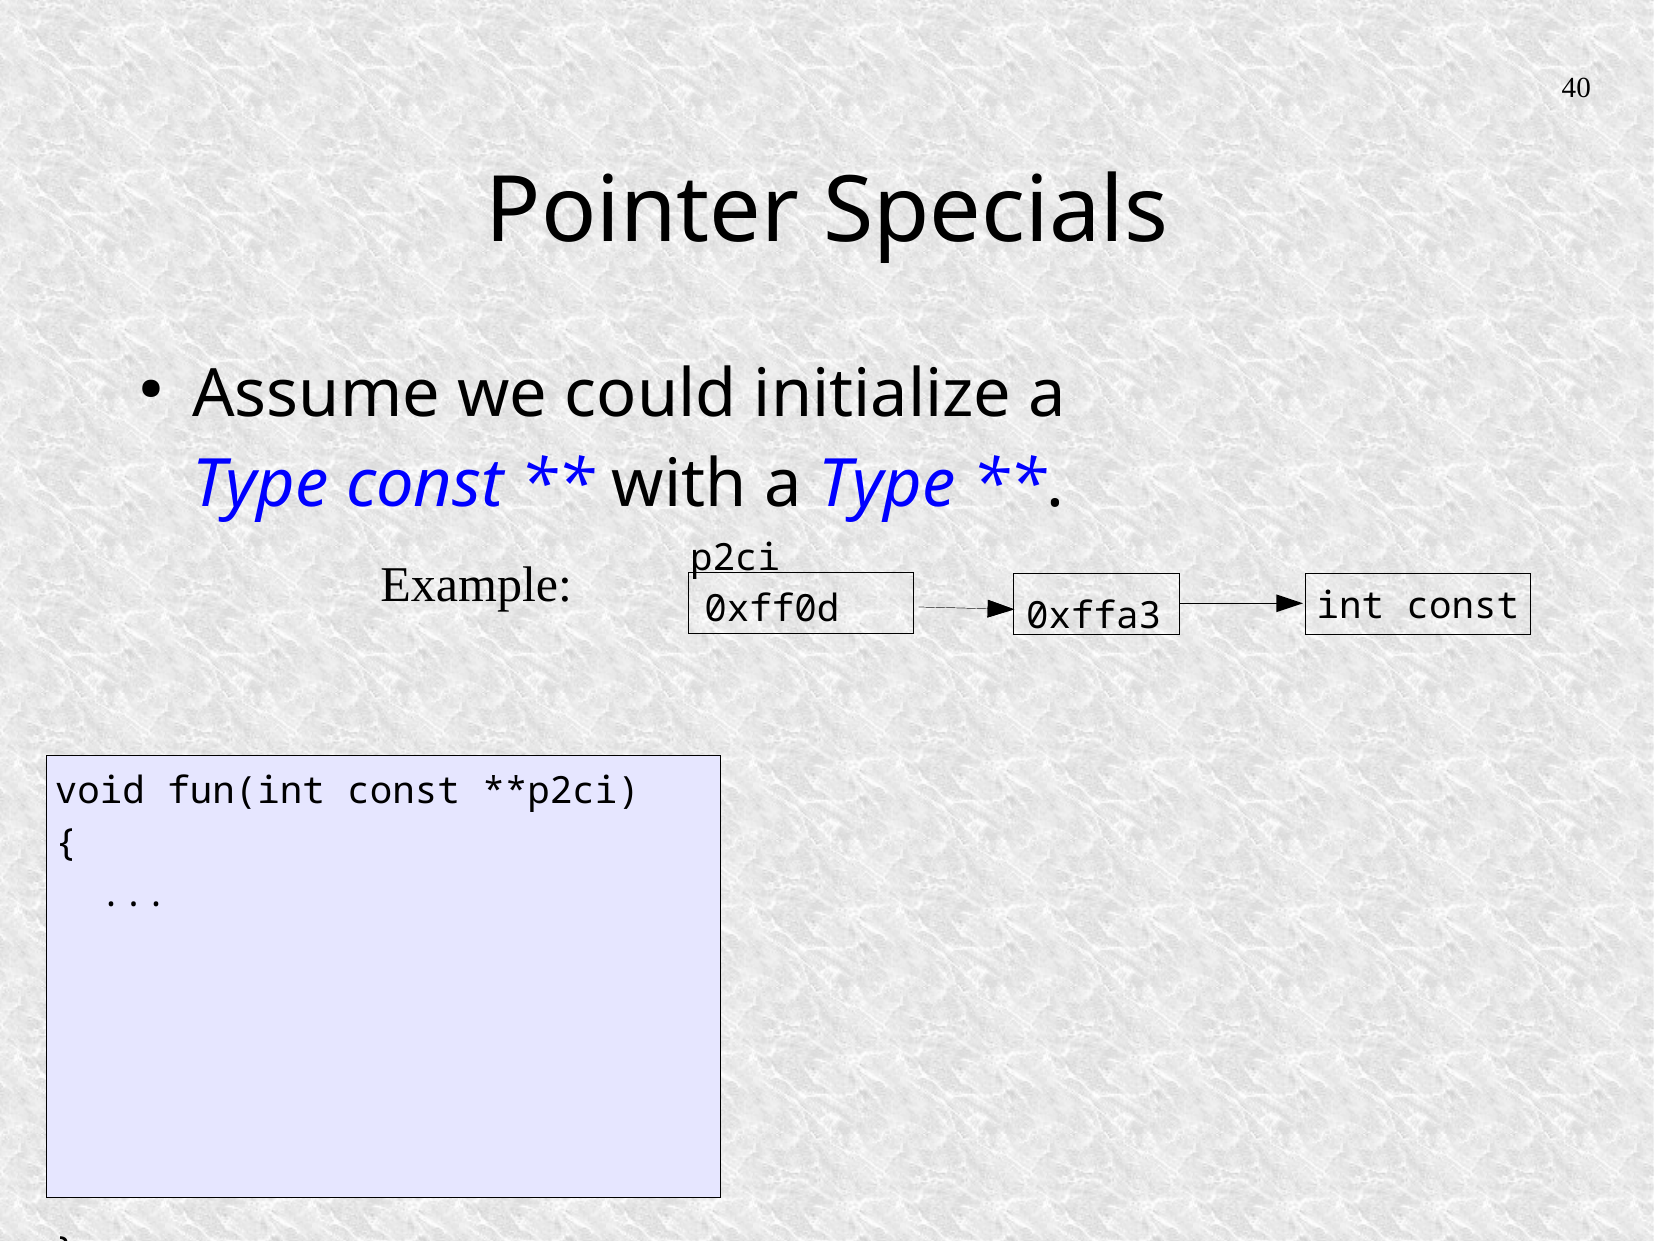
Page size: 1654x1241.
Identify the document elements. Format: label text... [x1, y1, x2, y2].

text_box int const [1305, 573, 1531, 635]
list Assume we could initialize a Type const ** with a Type **. [121, 344, 1534, 965]
picture [0, 0, 1654, 1241]
text_box void fun(int const **p2ci) { ... } [55, 763, 1431, 1212]
title Pointer Specials [121, 102, 1534, 311]
text_box 0xffa3 [1026, 588, 1197, 633]
text_box p2ci [690, 530, 803, 572]
text_box Example: [380, 557, 573, 625]
text_box 0xff0d [704, 581, 840, 626]
text_box [46, 755, 121, 1198]
